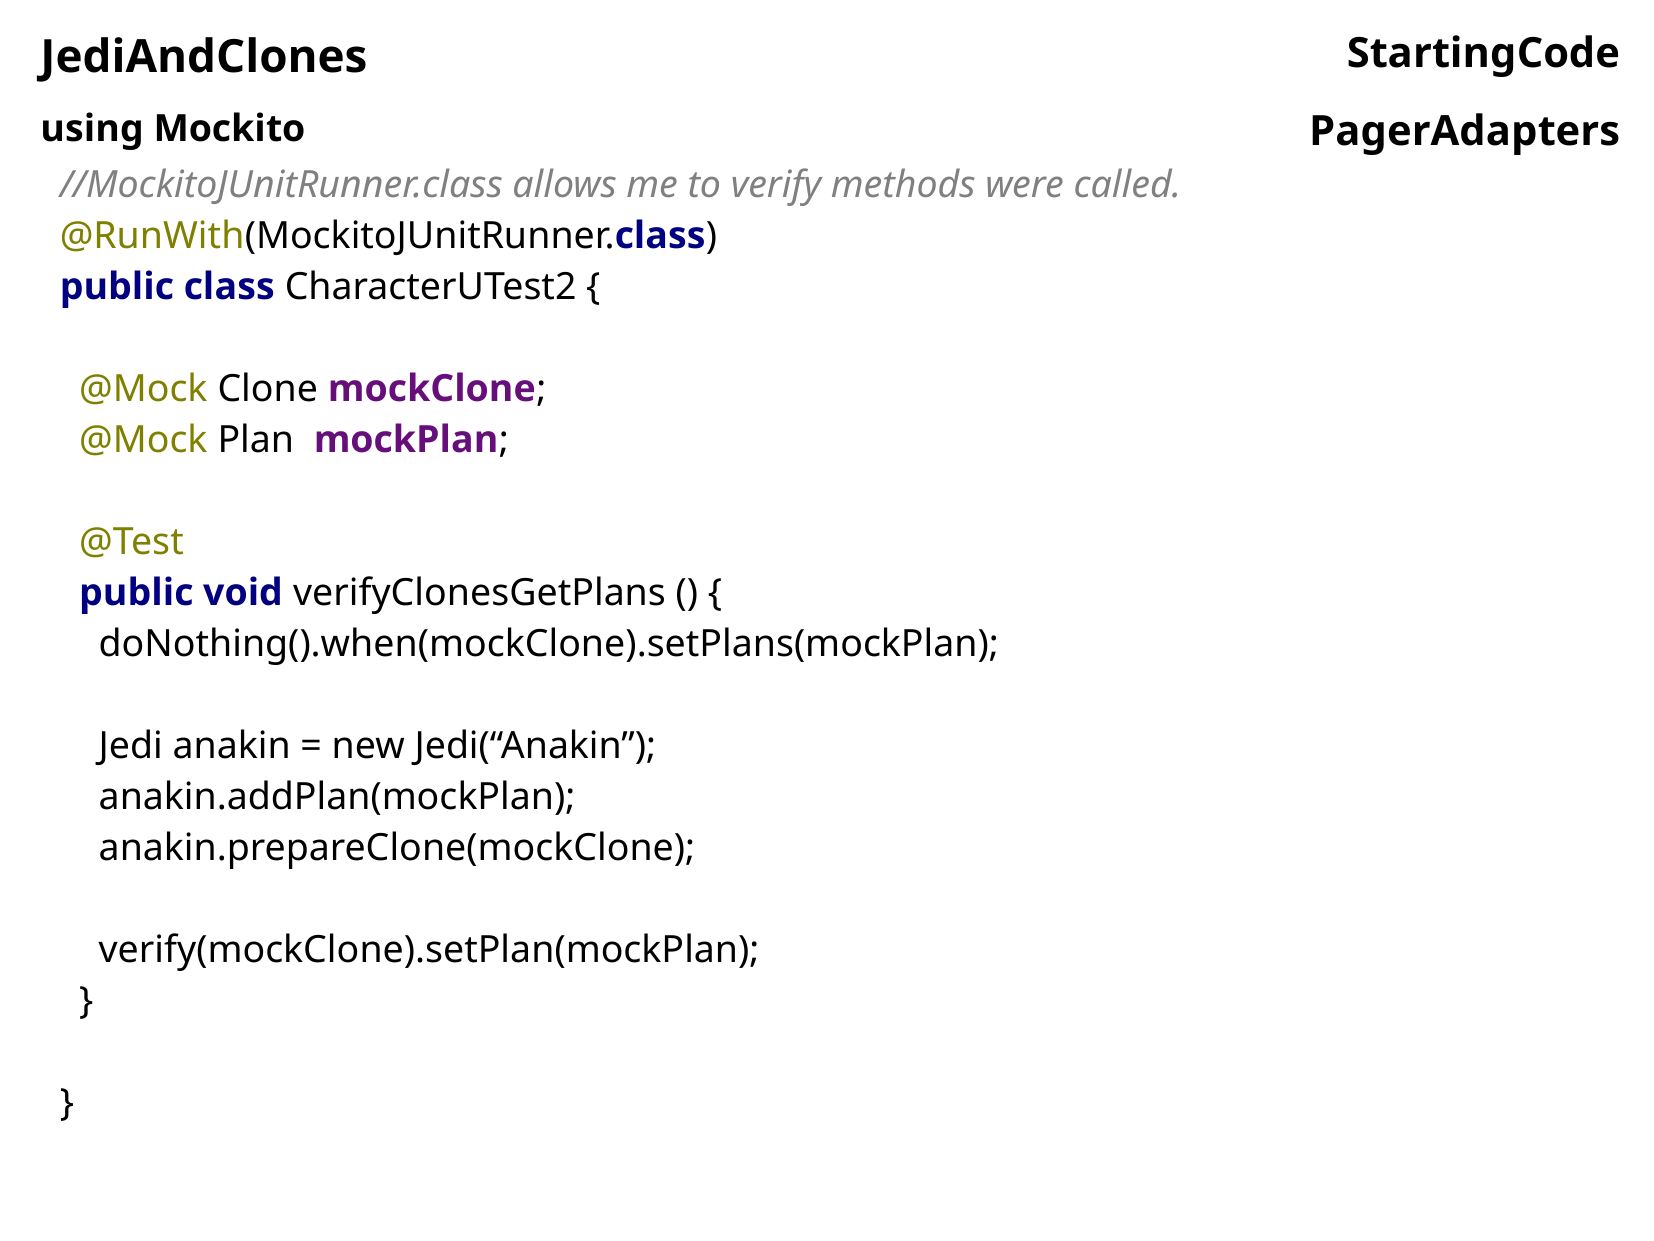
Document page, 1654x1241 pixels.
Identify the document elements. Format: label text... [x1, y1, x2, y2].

table_cell PagerAdapters [831, 94, 1635, 166]
text_box //MockitoJUnitRunner.class allows me to verify methods were called. @RunWith(MockitoJUnitRunner.class) public class CharacterUTest2 { @Mock Clone mockClone; @Mock Plan mockPlan; @Test public void verifyClonesGetPlans () { doNothing().when(mockClone).setPlans(mockPlan); Jedi anakin = new Jedi(“Anakin”); anakin.addPlan(mockPlan); anakin.prepareClone(mockClone); verify(mockClone).setPlan(mockPlan); } } [45, 167, 1621, 1201]
table_cell using Mockito [26, 94, 830, 166]
table_header StartingCode [831, 16, 1635, 93]
table_header JediAndClones [26, 16, 830, 93]
